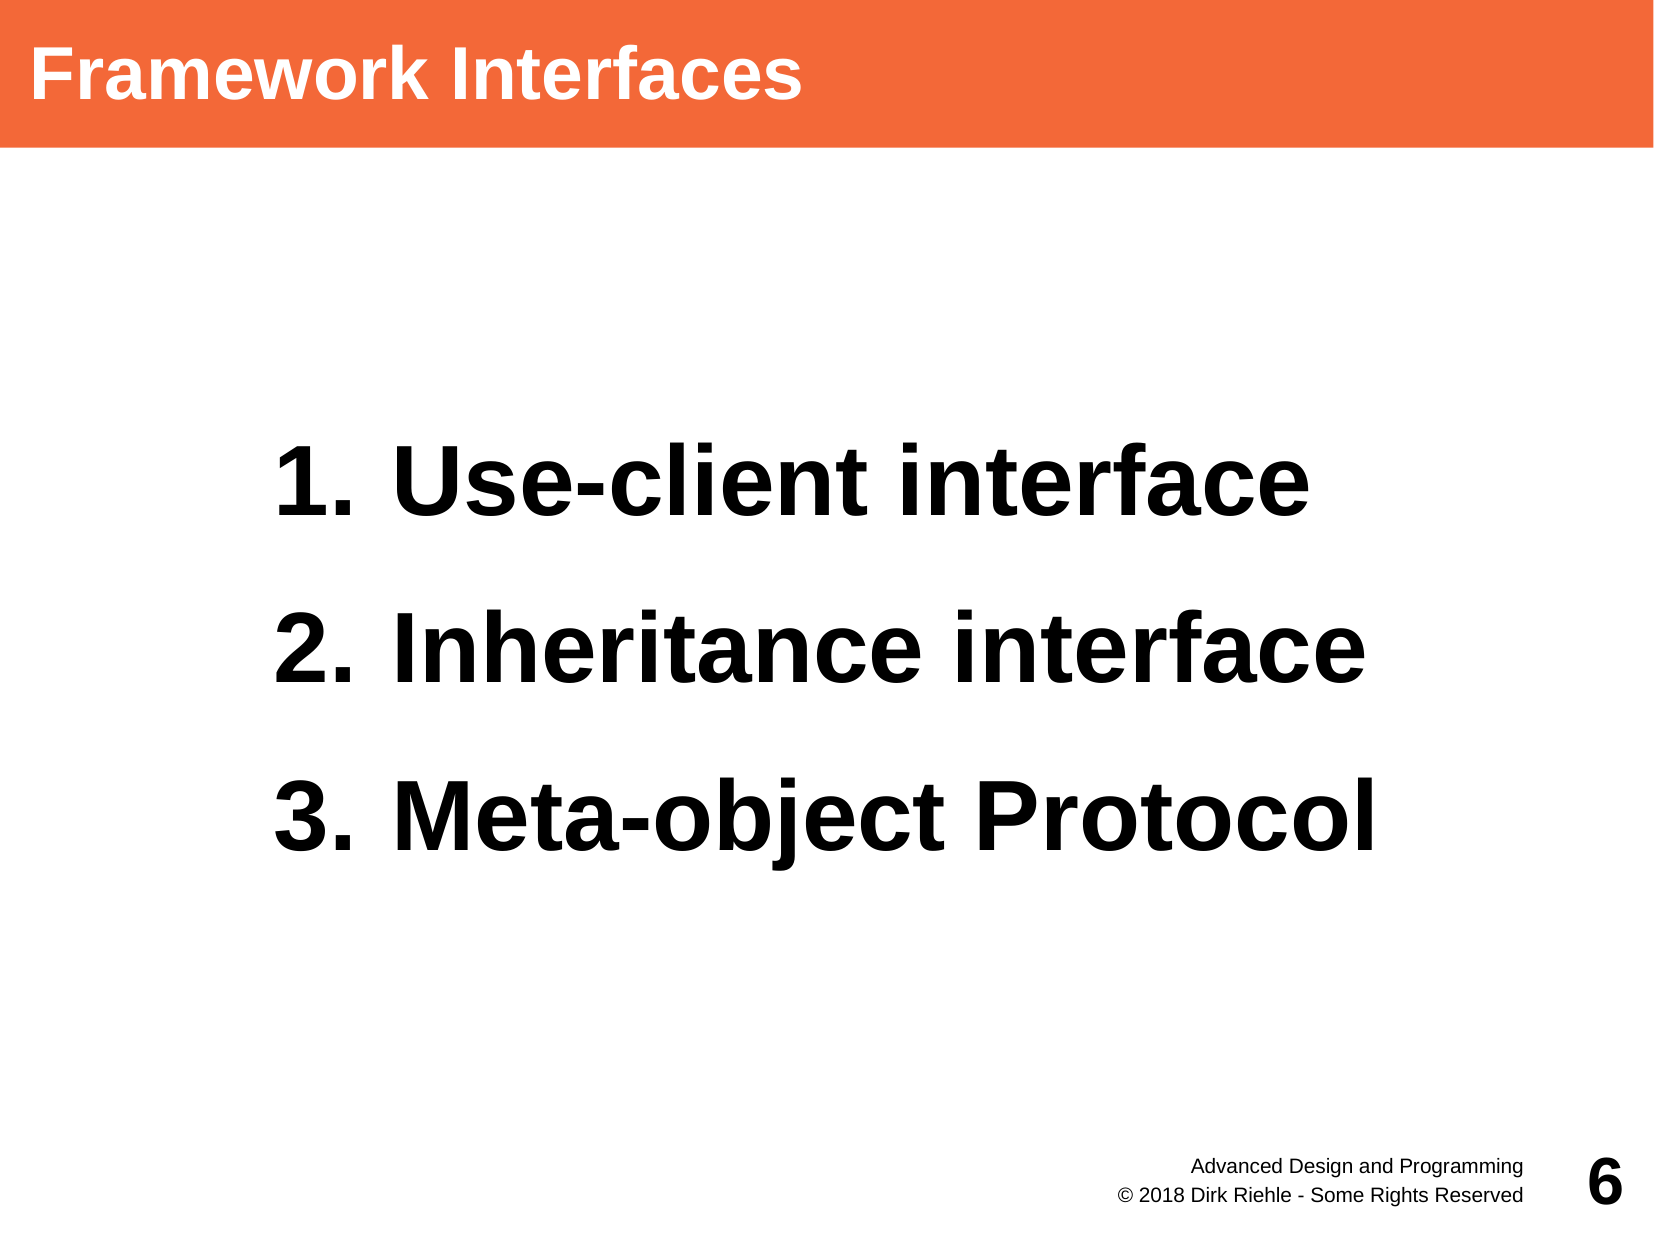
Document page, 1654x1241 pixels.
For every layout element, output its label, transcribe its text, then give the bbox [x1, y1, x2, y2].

subtitle Use-client interface Inheritance interface Meta-object Protocol [29, 177, 1625, 1063]
title Framework Interfaces [0, 0, 1654, 148]
